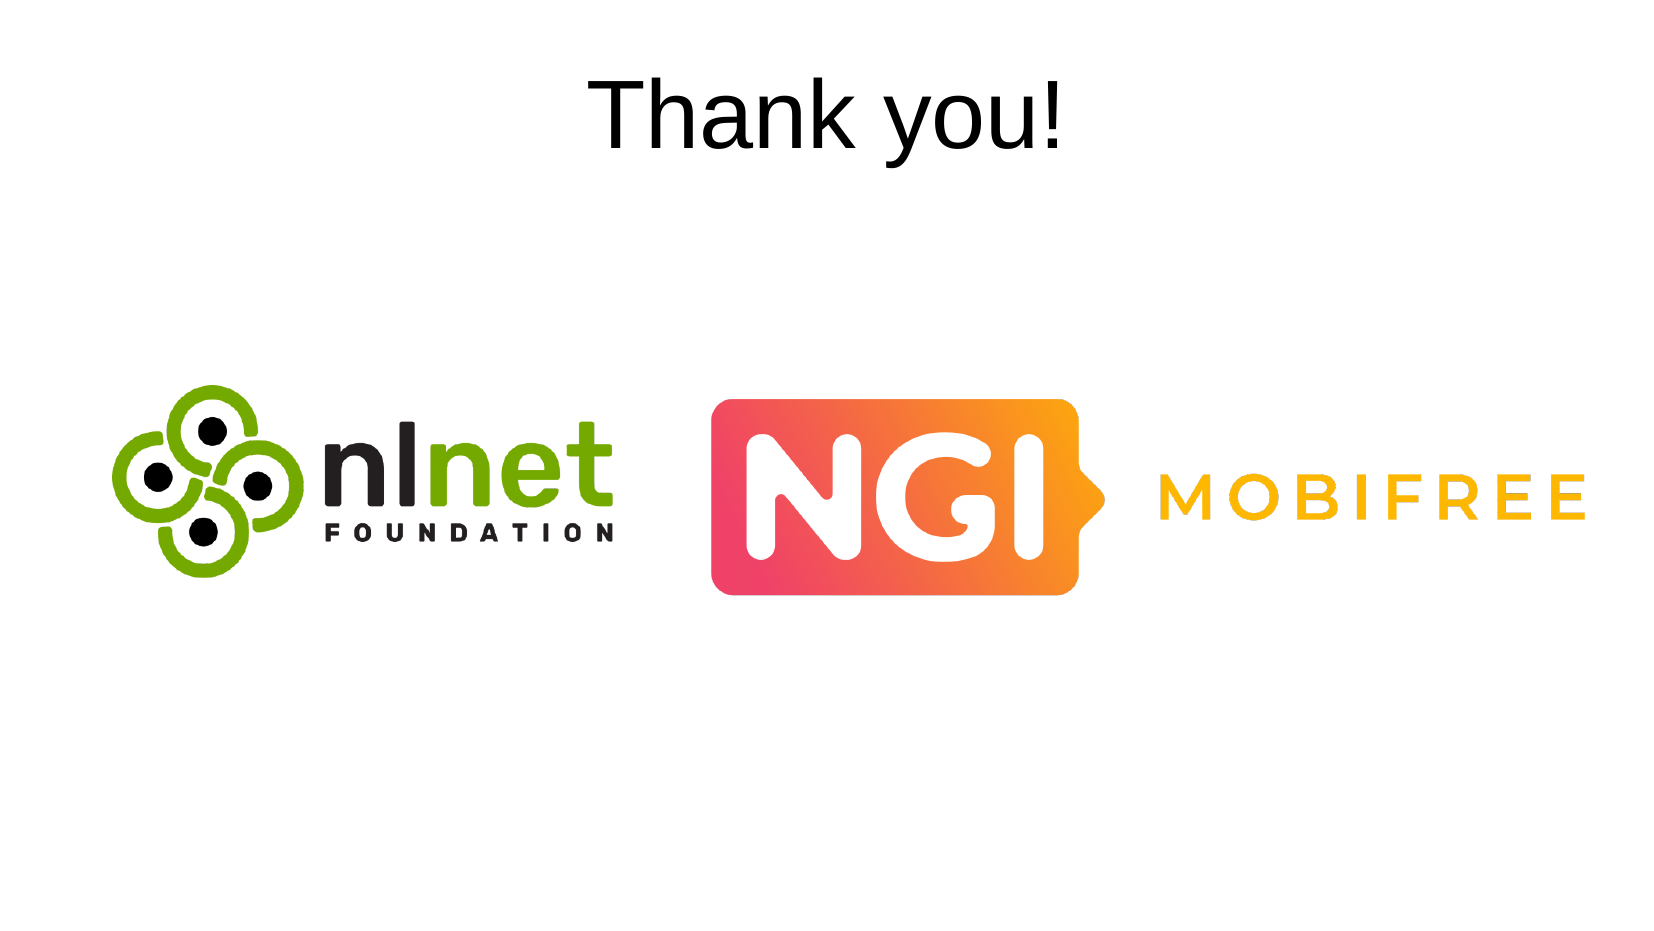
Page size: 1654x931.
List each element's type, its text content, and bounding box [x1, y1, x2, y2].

picture [112, 385, 613, 578]
picture [695, 387, 1605, 612]
title Thank you! [82, 37, 1571, 193]
